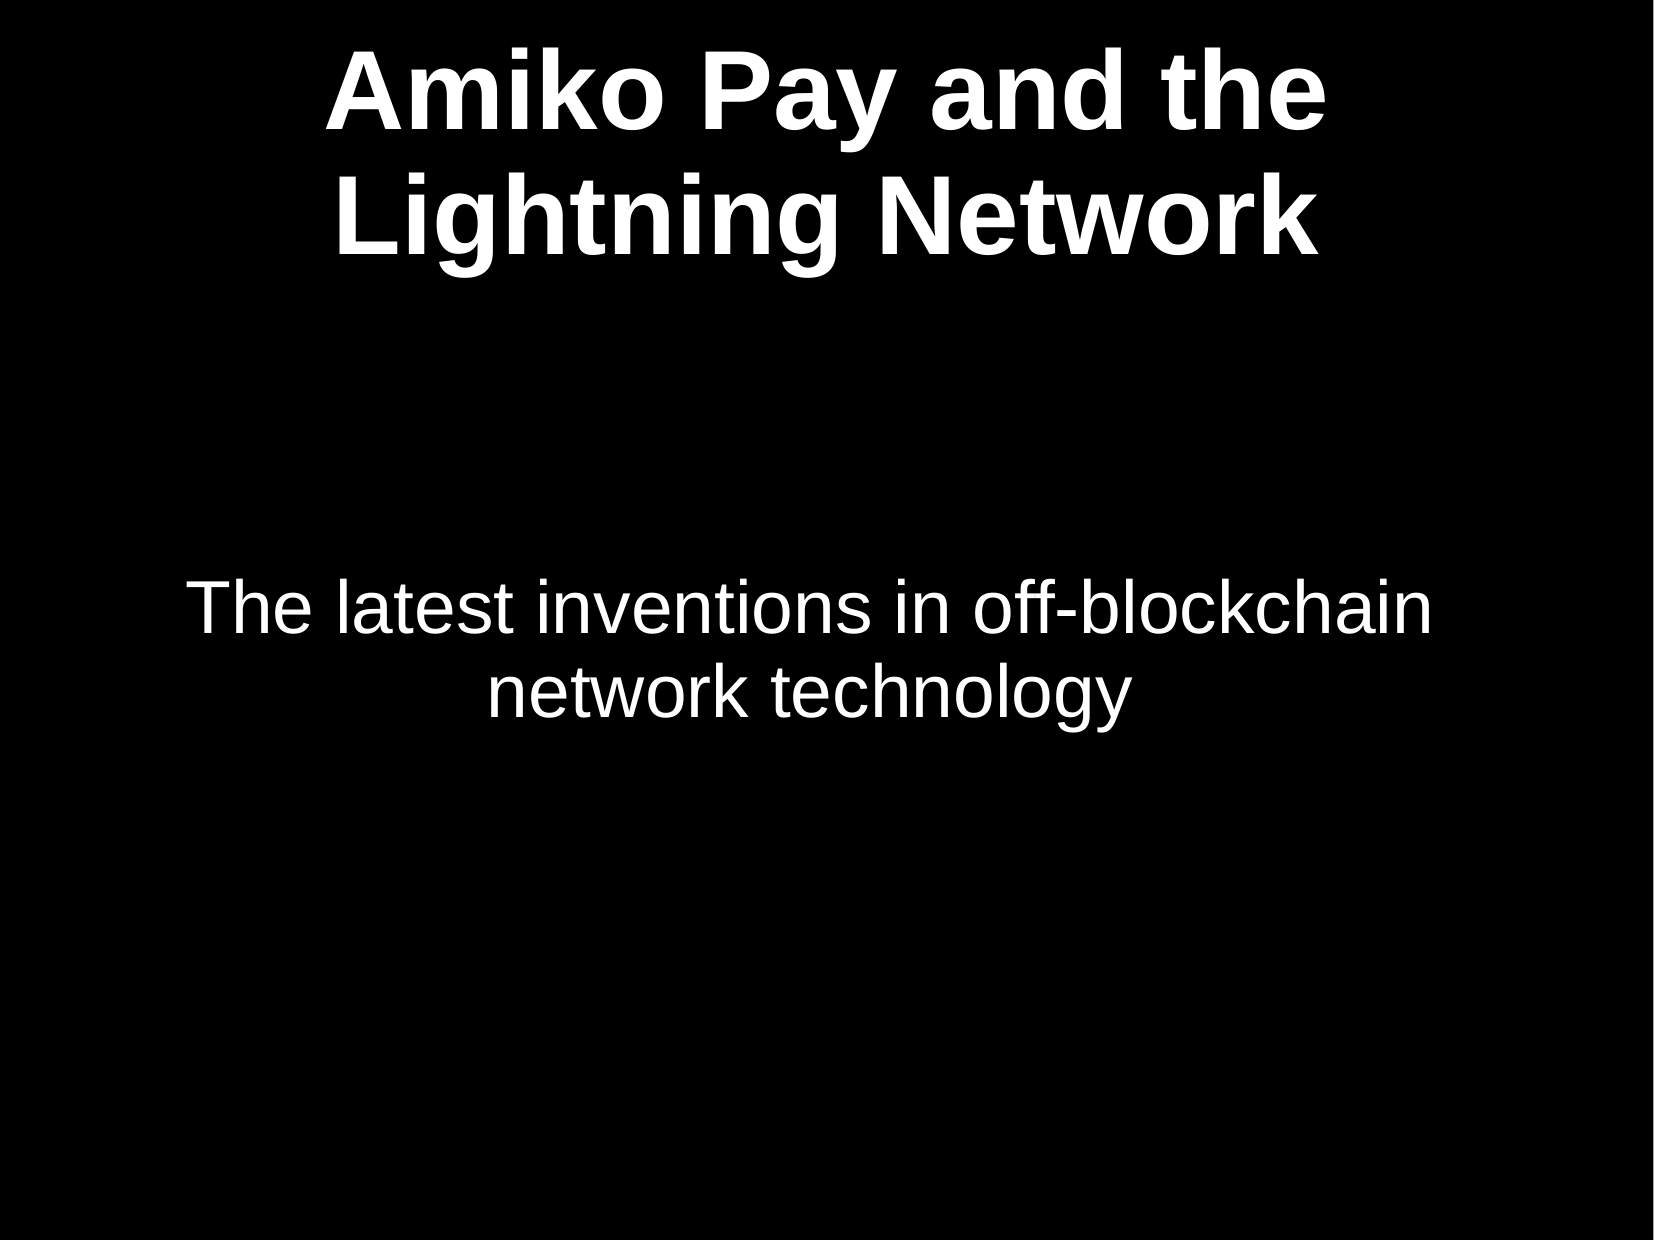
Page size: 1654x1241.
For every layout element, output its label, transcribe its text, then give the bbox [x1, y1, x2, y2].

subtitle The latest inventions in off-blockchain network technology [82, 290, 1538, 1010]
title Amiko Pay and the Lightning Network [82, 27, 1571, 279]
